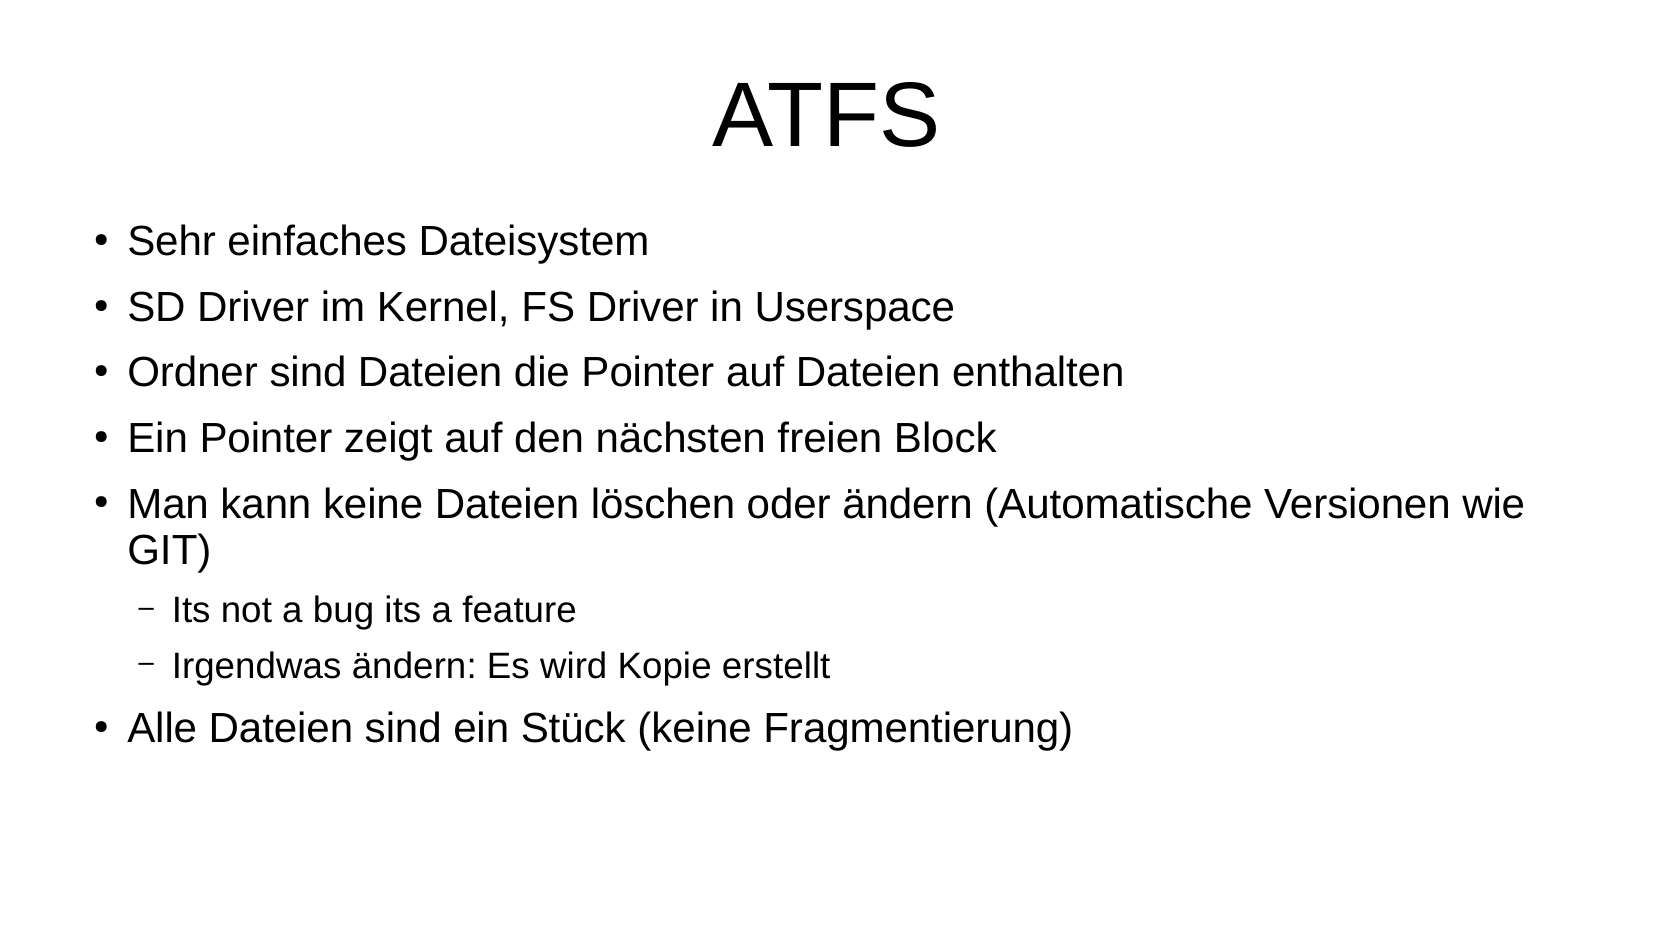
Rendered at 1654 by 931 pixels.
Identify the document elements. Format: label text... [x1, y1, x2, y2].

list Sehr einfaches Dateisystem SD Driver im Kernel, FS Driver in Userspace Ordner sind Dateien die Pointer auf Dateien enthalten Ein Pointer zeigt auf den nächsten freien Block Man kann keine Dateien löschen oder ändern (Automatische Versionen wie GIT) Its not a bug its a feature Irgendwas ändern: Es wird Kopie erstellt Alle Dateien sind ein Stück (keine Fragmentierung) [82, 217, 1571, 758]
title ATFS [82, 37, 1571, 193]
